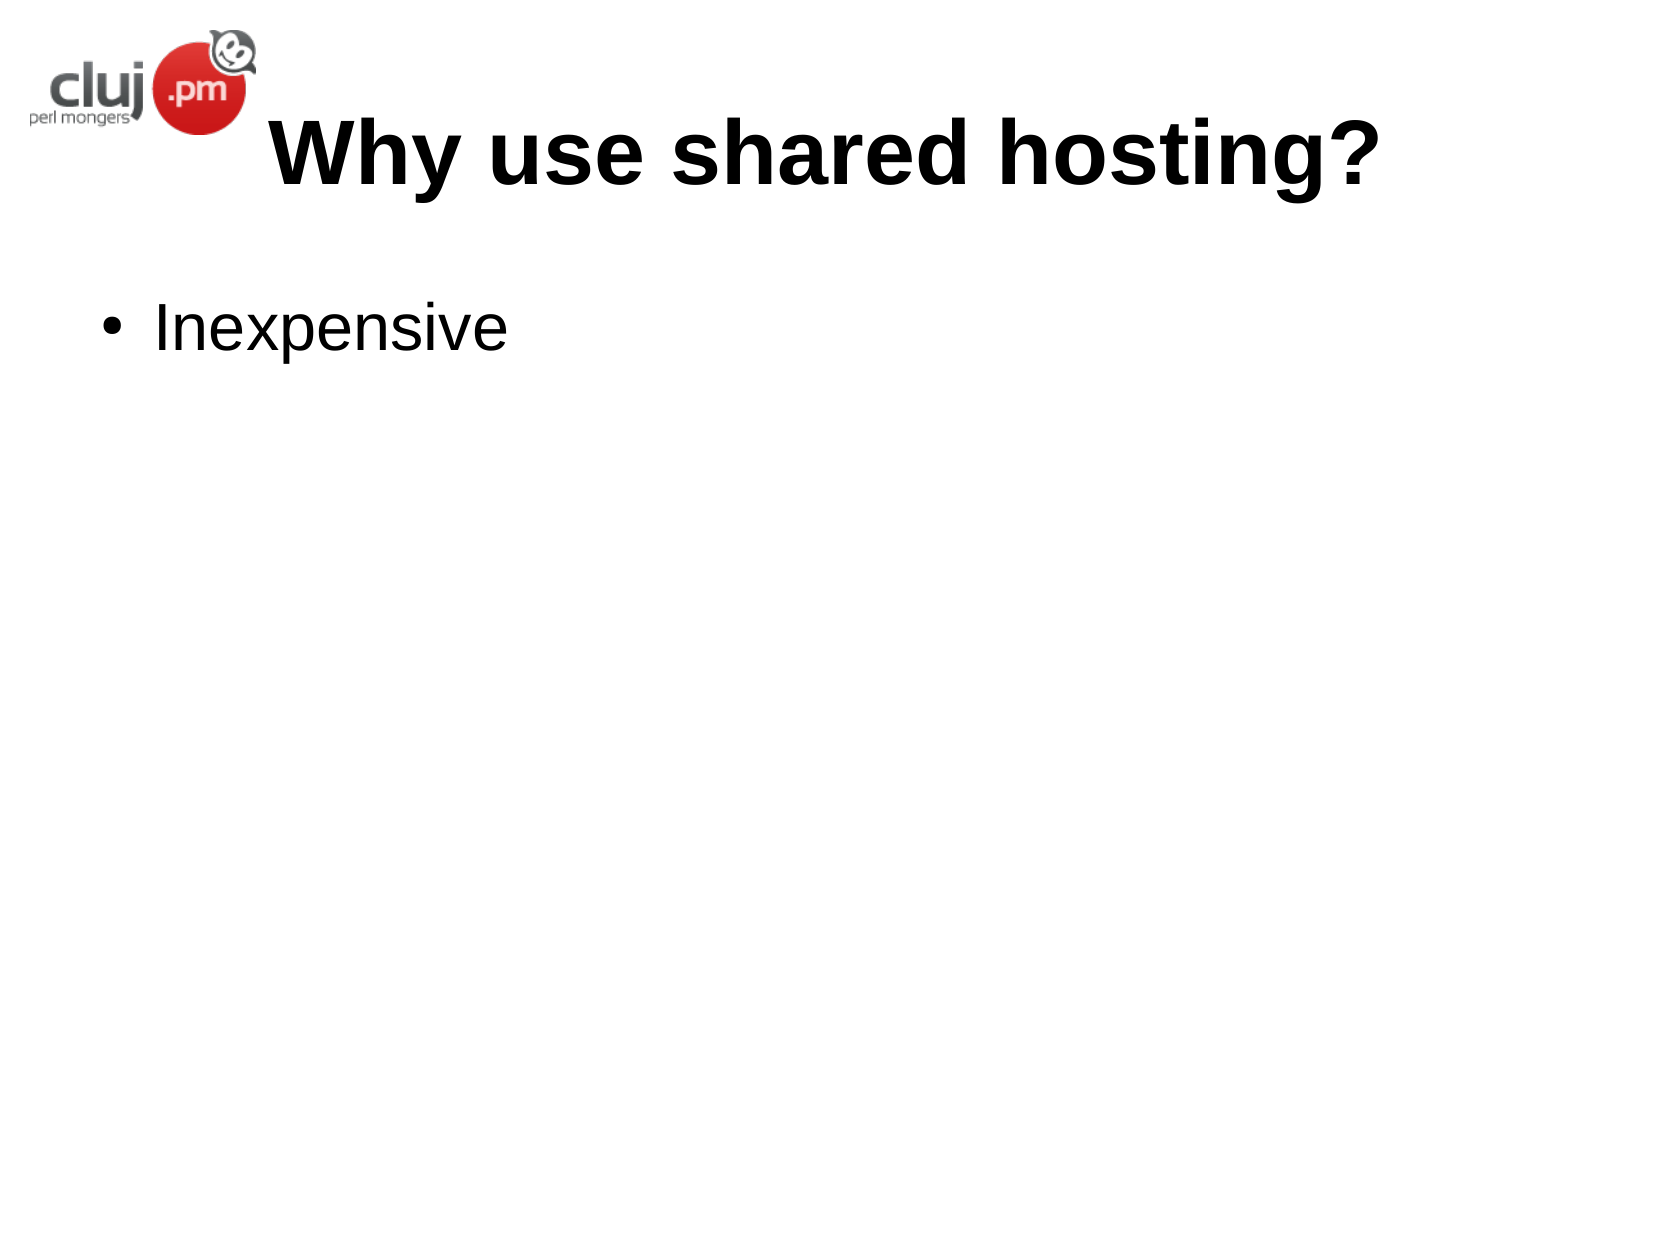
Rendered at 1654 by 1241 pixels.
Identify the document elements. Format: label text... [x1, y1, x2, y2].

picture [30, 30, 256, 135]
title Why use shared hosting? [82, 49, 1571, 257]
list Inexpensive [82, 290, 1538, 1010]
